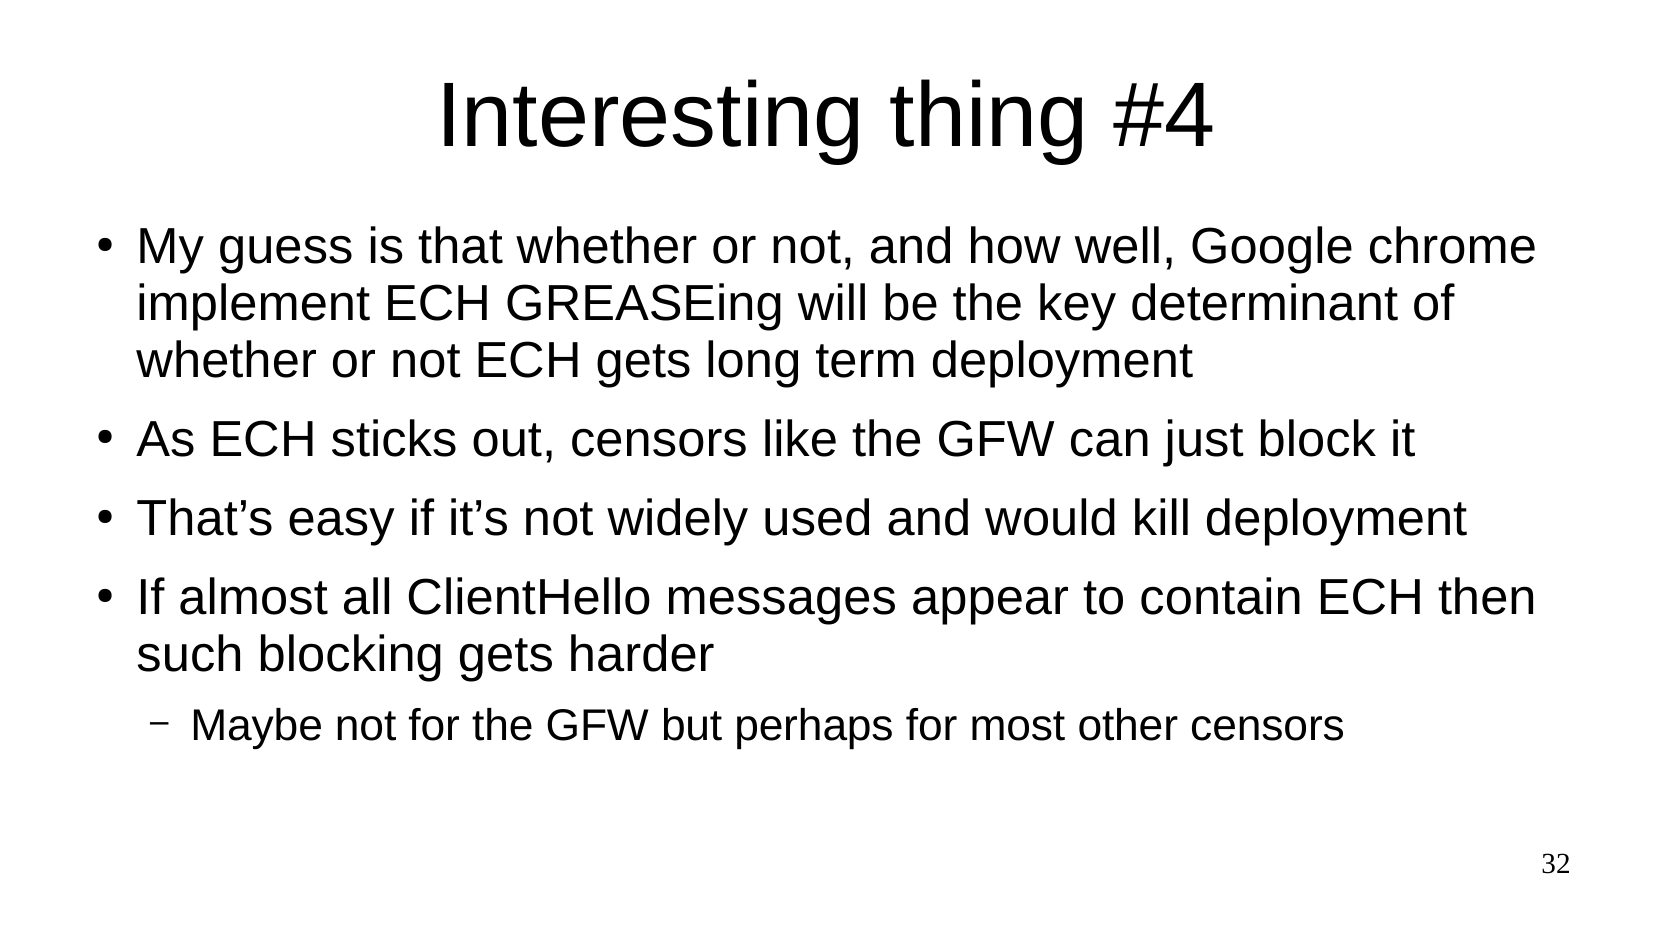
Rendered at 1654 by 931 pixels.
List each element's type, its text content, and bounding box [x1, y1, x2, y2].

list My guess is that whether or not, and how well, Google chrome implement ECH GREASEing will be the key determinant of whether or not ECH gets long term deployment As ECH sticks out, censors like the GFW can just block it That’s easy if it’s not widely used and would kill deployment If almost all ClientHello messages appear to contain ECH then such blocking gets harder Maybe not for the GFW but perhaps for most other censors [82, 217, 1571, 758]
title Interesting thing #4 [82, 37, 1571, 193]
